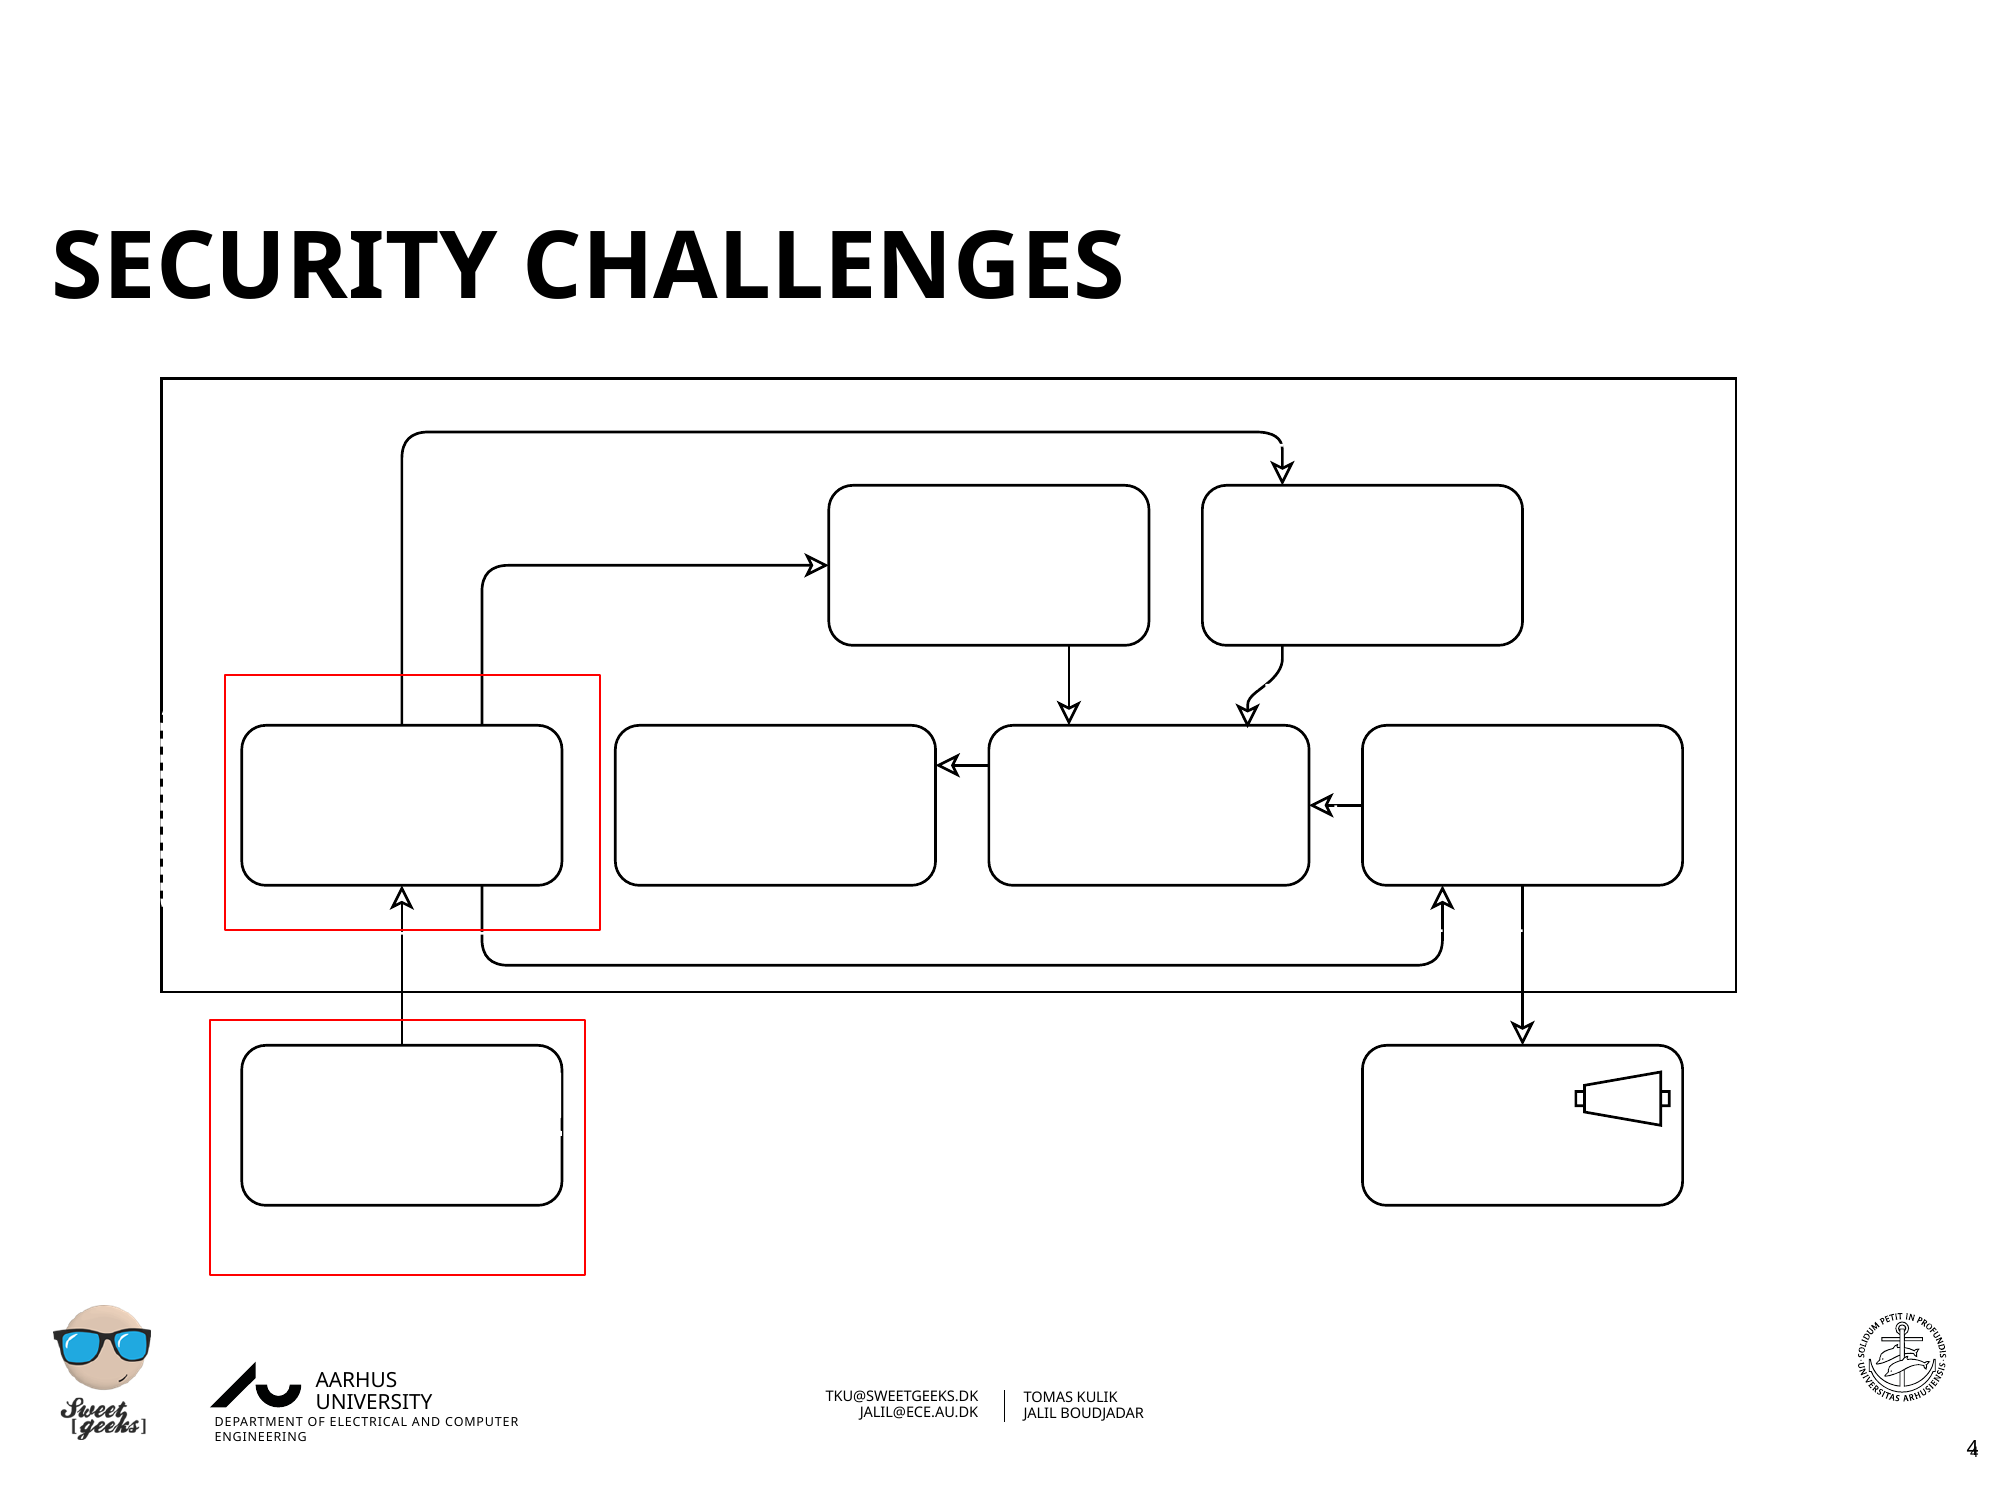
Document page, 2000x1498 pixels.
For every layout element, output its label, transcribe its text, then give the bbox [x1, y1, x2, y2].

picture [211, 1021, 584, 1215]
text_box Security challenges [51, 32, 1948, 319]
picture [131, 375, 1741, 1215]
slide_number <number> [1937, 1437, 1979, 1463]
picture [53, 1305, 151, 1440]
